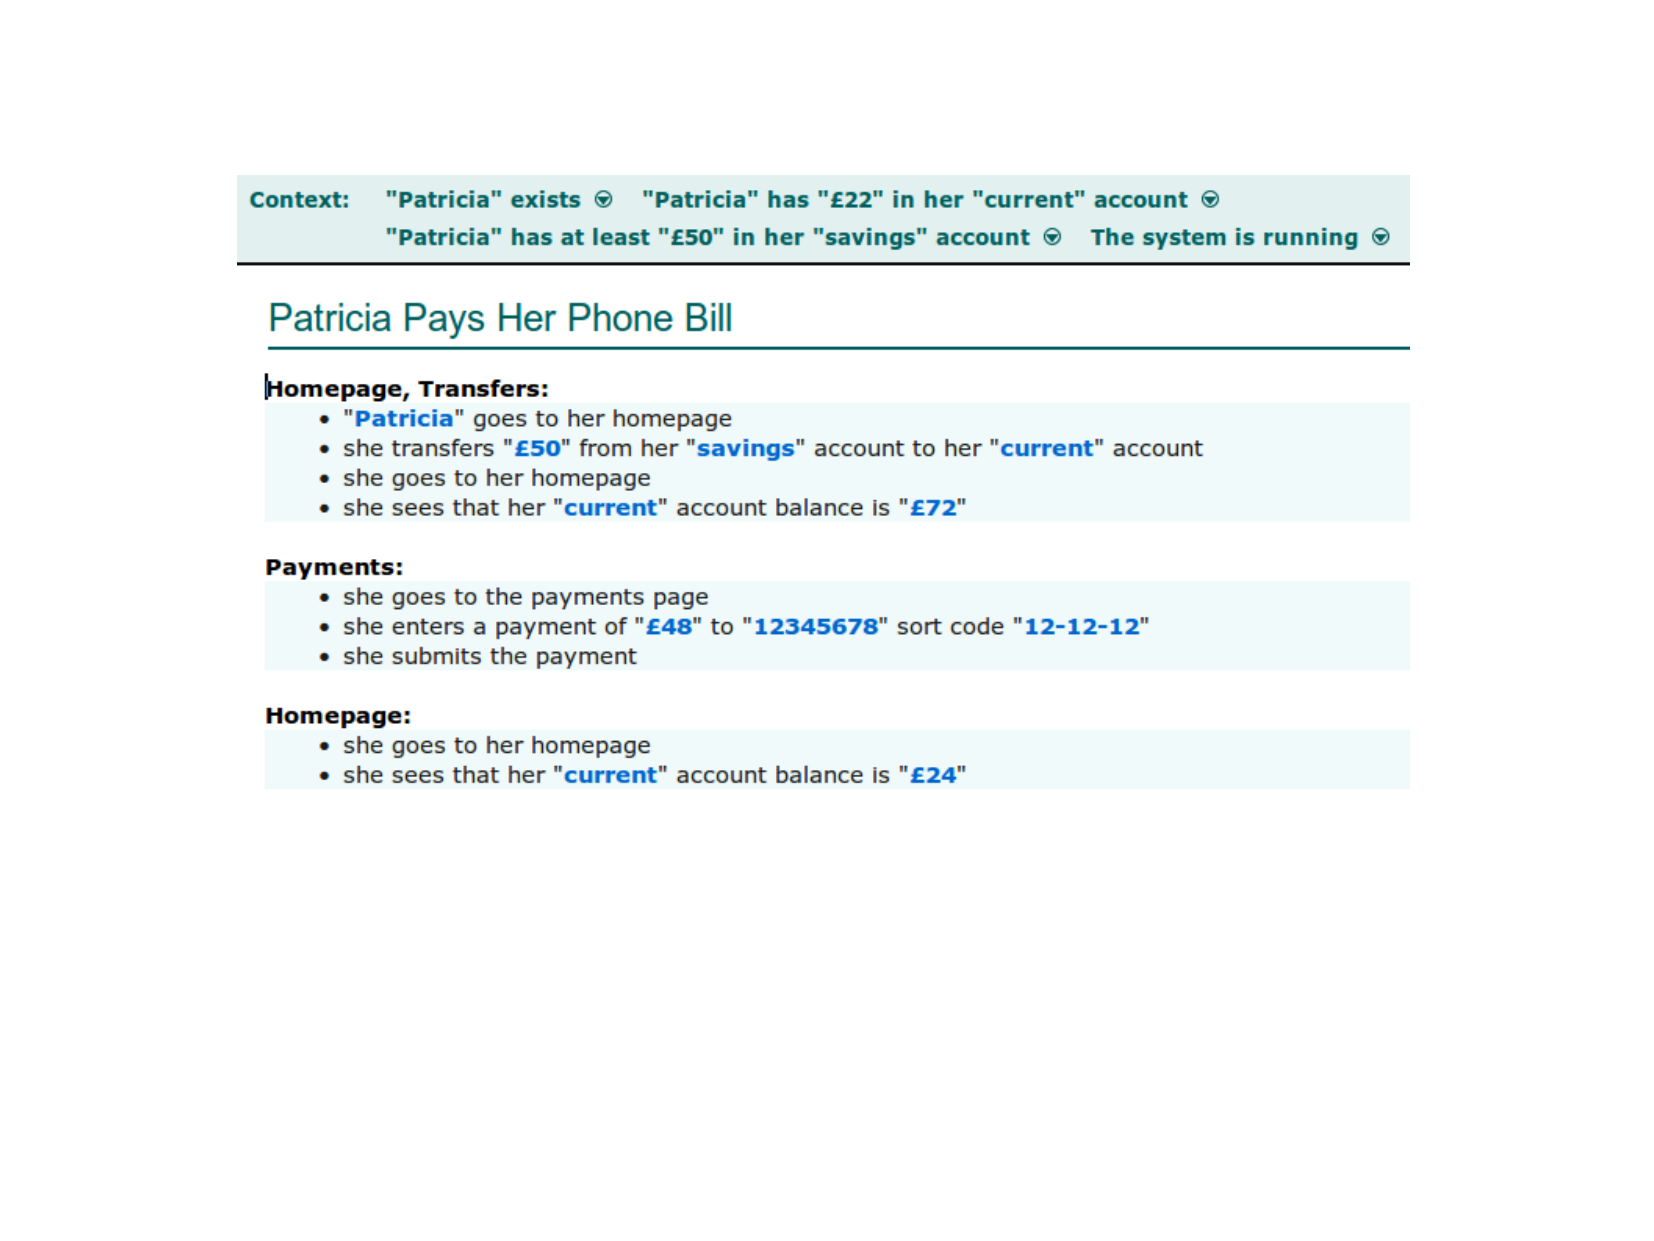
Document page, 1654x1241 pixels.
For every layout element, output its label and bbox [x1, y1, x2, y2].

picture [237, 175, 1410, 878]
